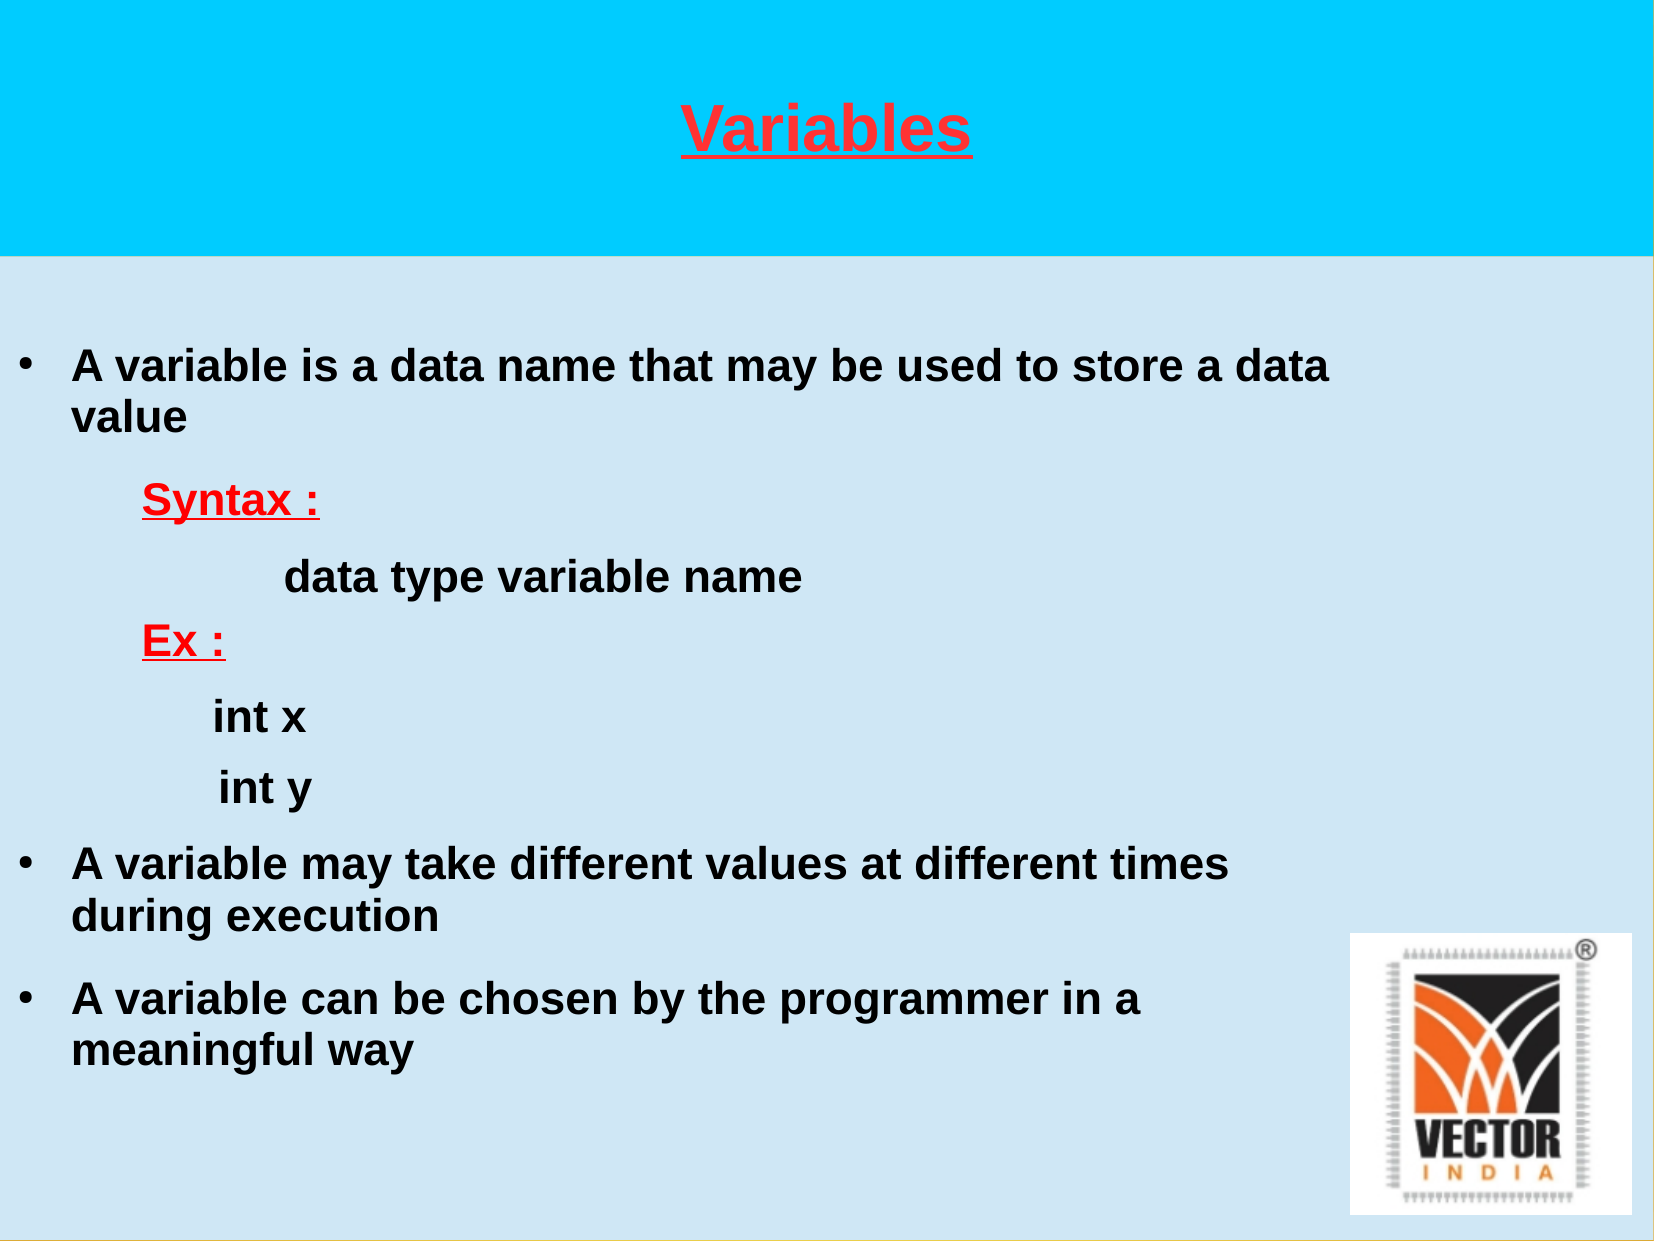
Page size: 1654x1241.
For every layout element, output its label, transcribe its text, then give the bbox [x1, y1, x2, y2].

list A variable is a data name that may be used to store a data value Syntax : data type variable name Ex : int x int y A variable may take different values at different times during execution A variable can be chosen by the programmer in a meaningful way [0, 256, 1654, 1241]
picture [1350, 933, 1632, 1216]
title Variables [0, 0, 1654, 256]
